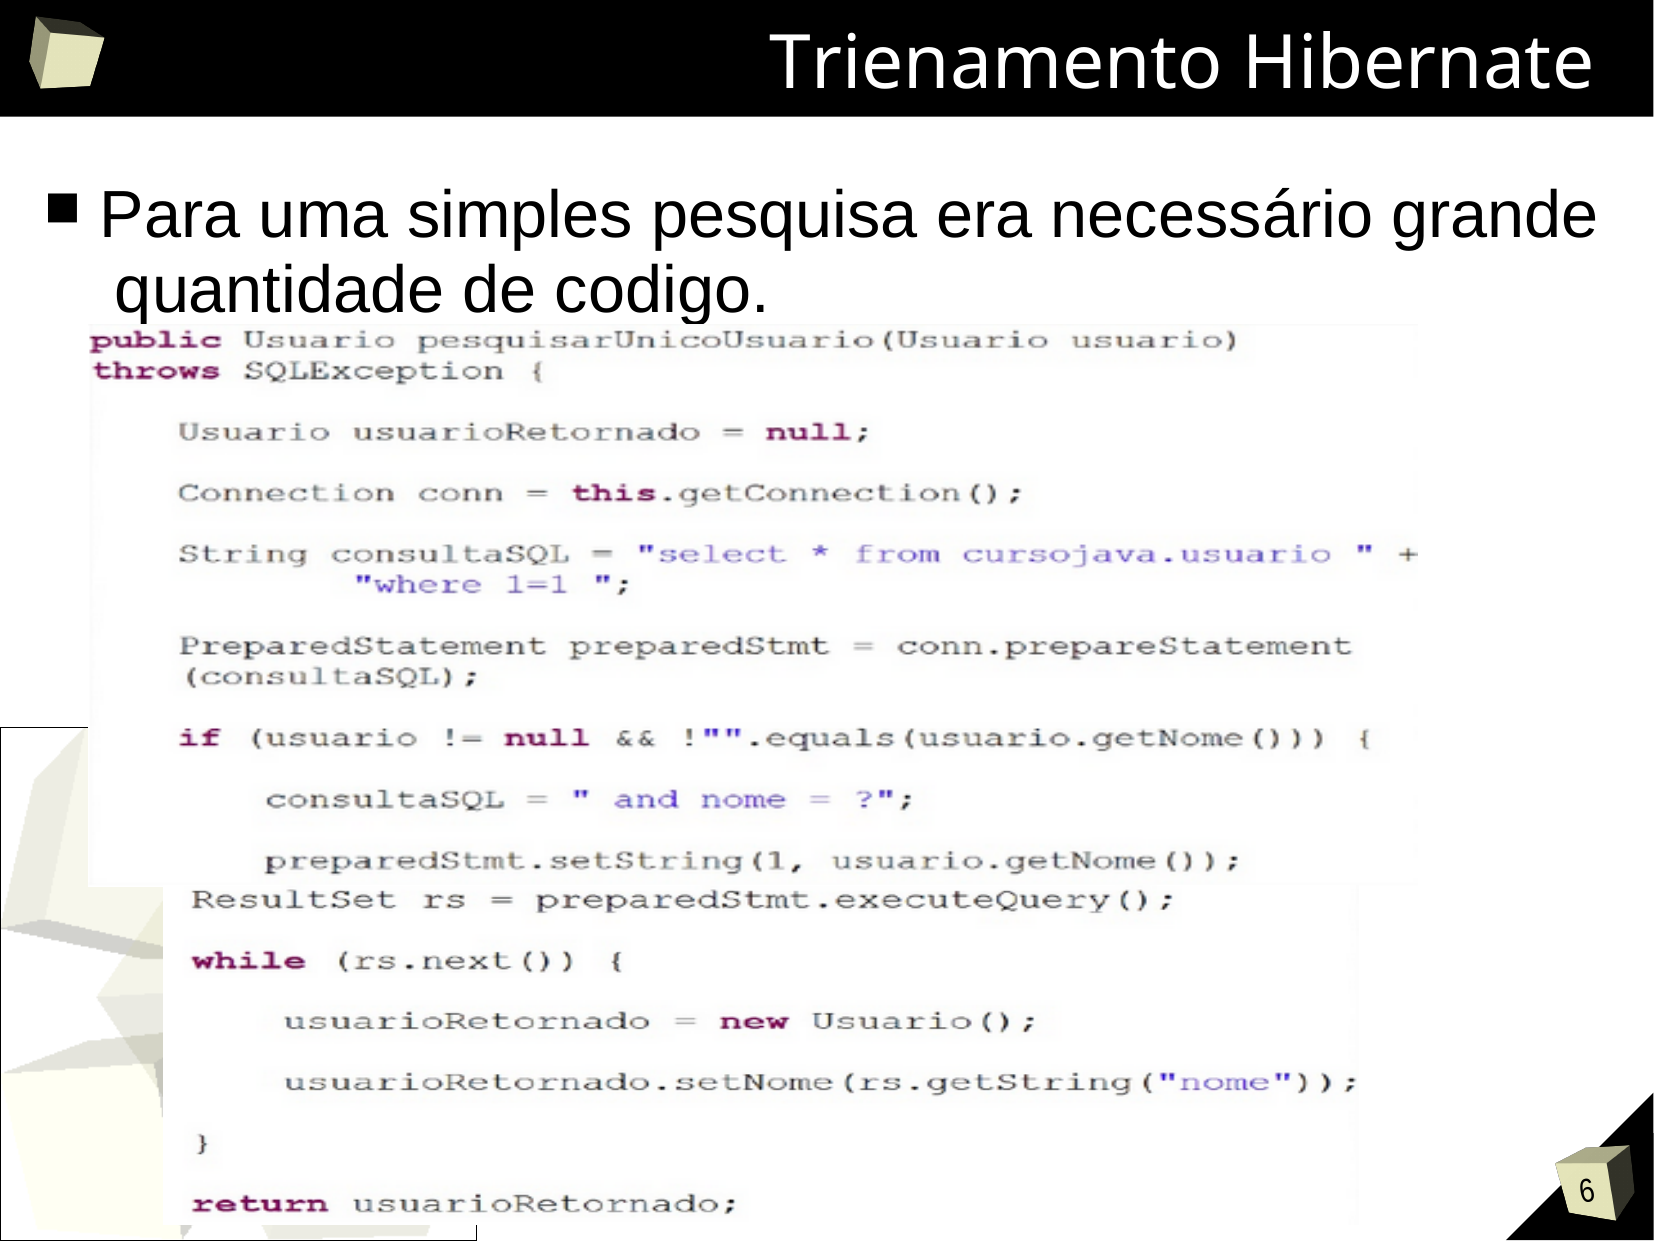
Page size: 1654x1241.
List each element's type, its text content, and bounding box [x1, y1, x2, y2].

picture [1, 324, 1418, 1240]
list Para uma simples pesquisa era necessário grande quantidade de codigo. [44, 177, 1611, 1214]
title Trienamento Hibernate [118, 0, 1595, 119]
